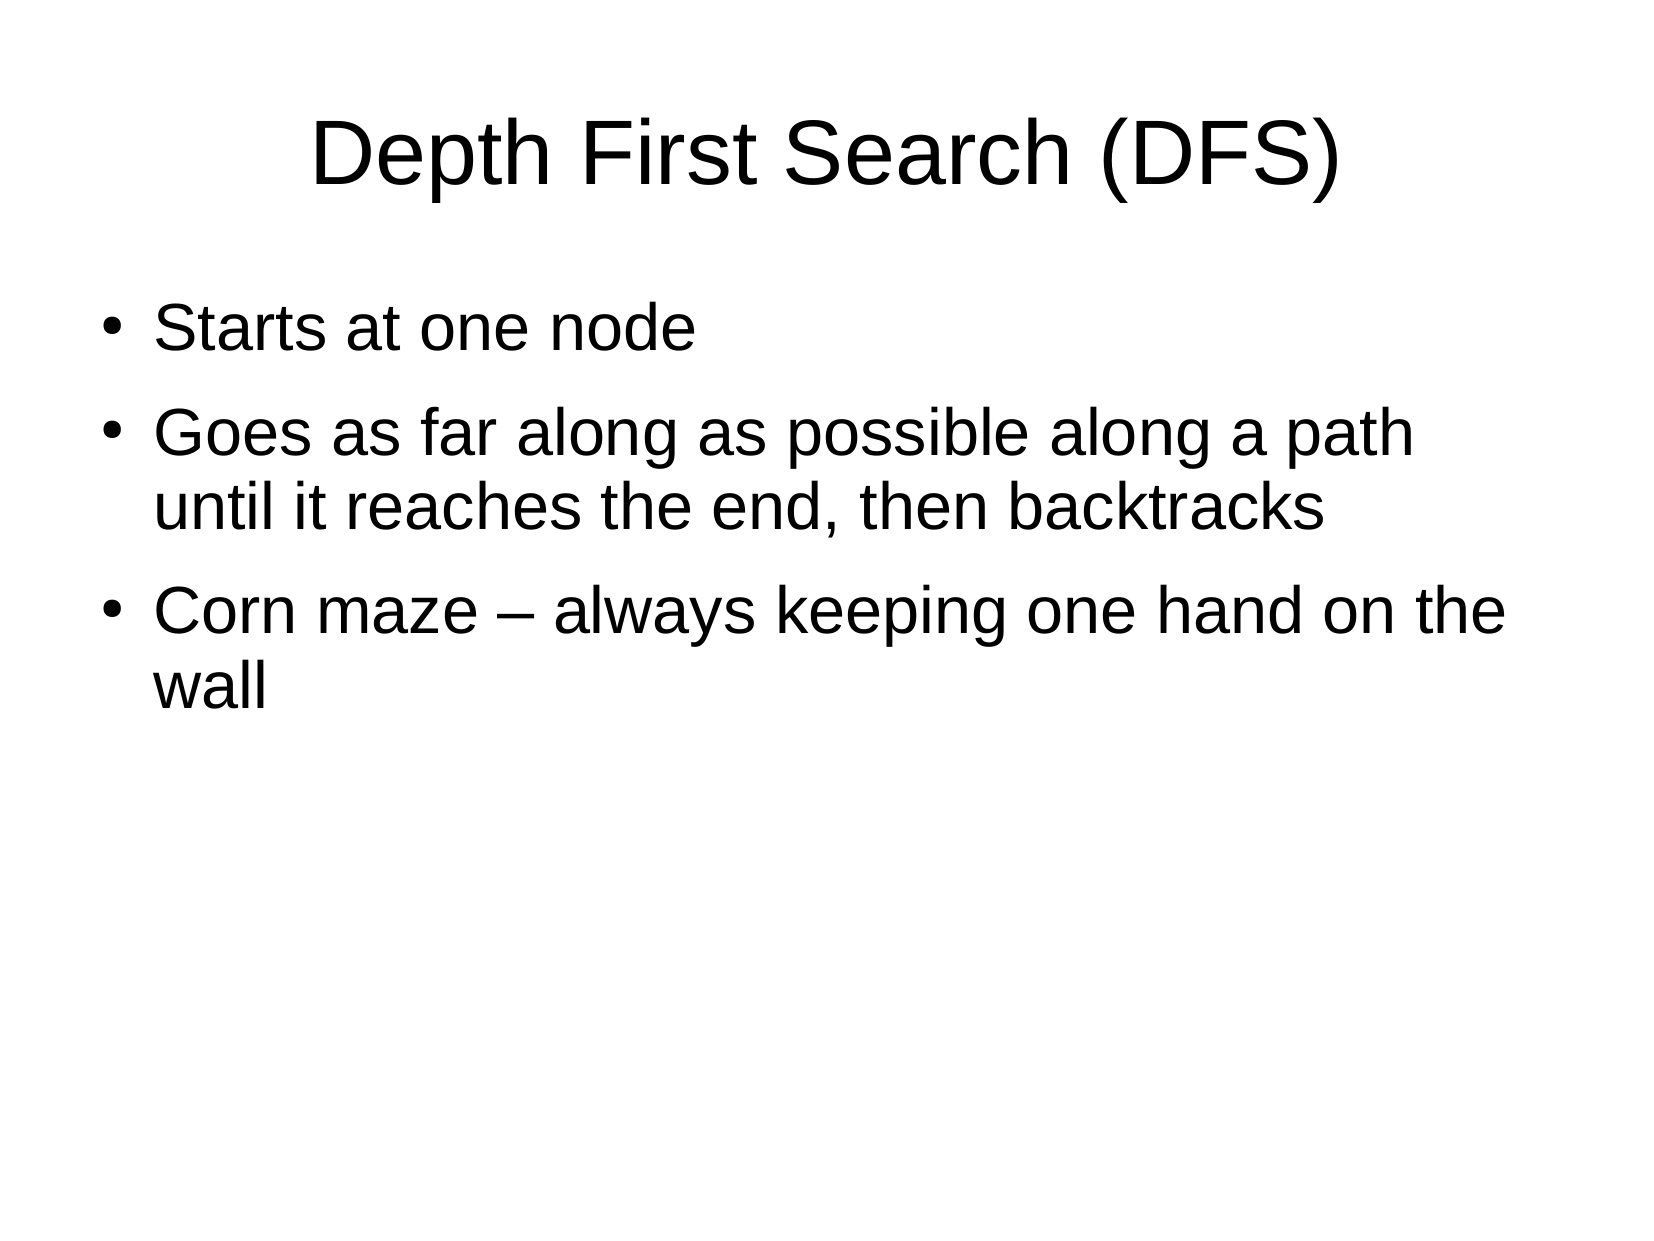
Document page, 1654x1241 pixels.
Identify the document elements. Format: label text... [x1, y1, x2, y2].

list Starts at one node Goes as far along as possible along a path until it reaches the end, then backtracks Corn maze – always keeping one hand on the wall [82, 290, 1538, 1010]
title Depth First Search (DFS) [82, 49, 1571, 257]
